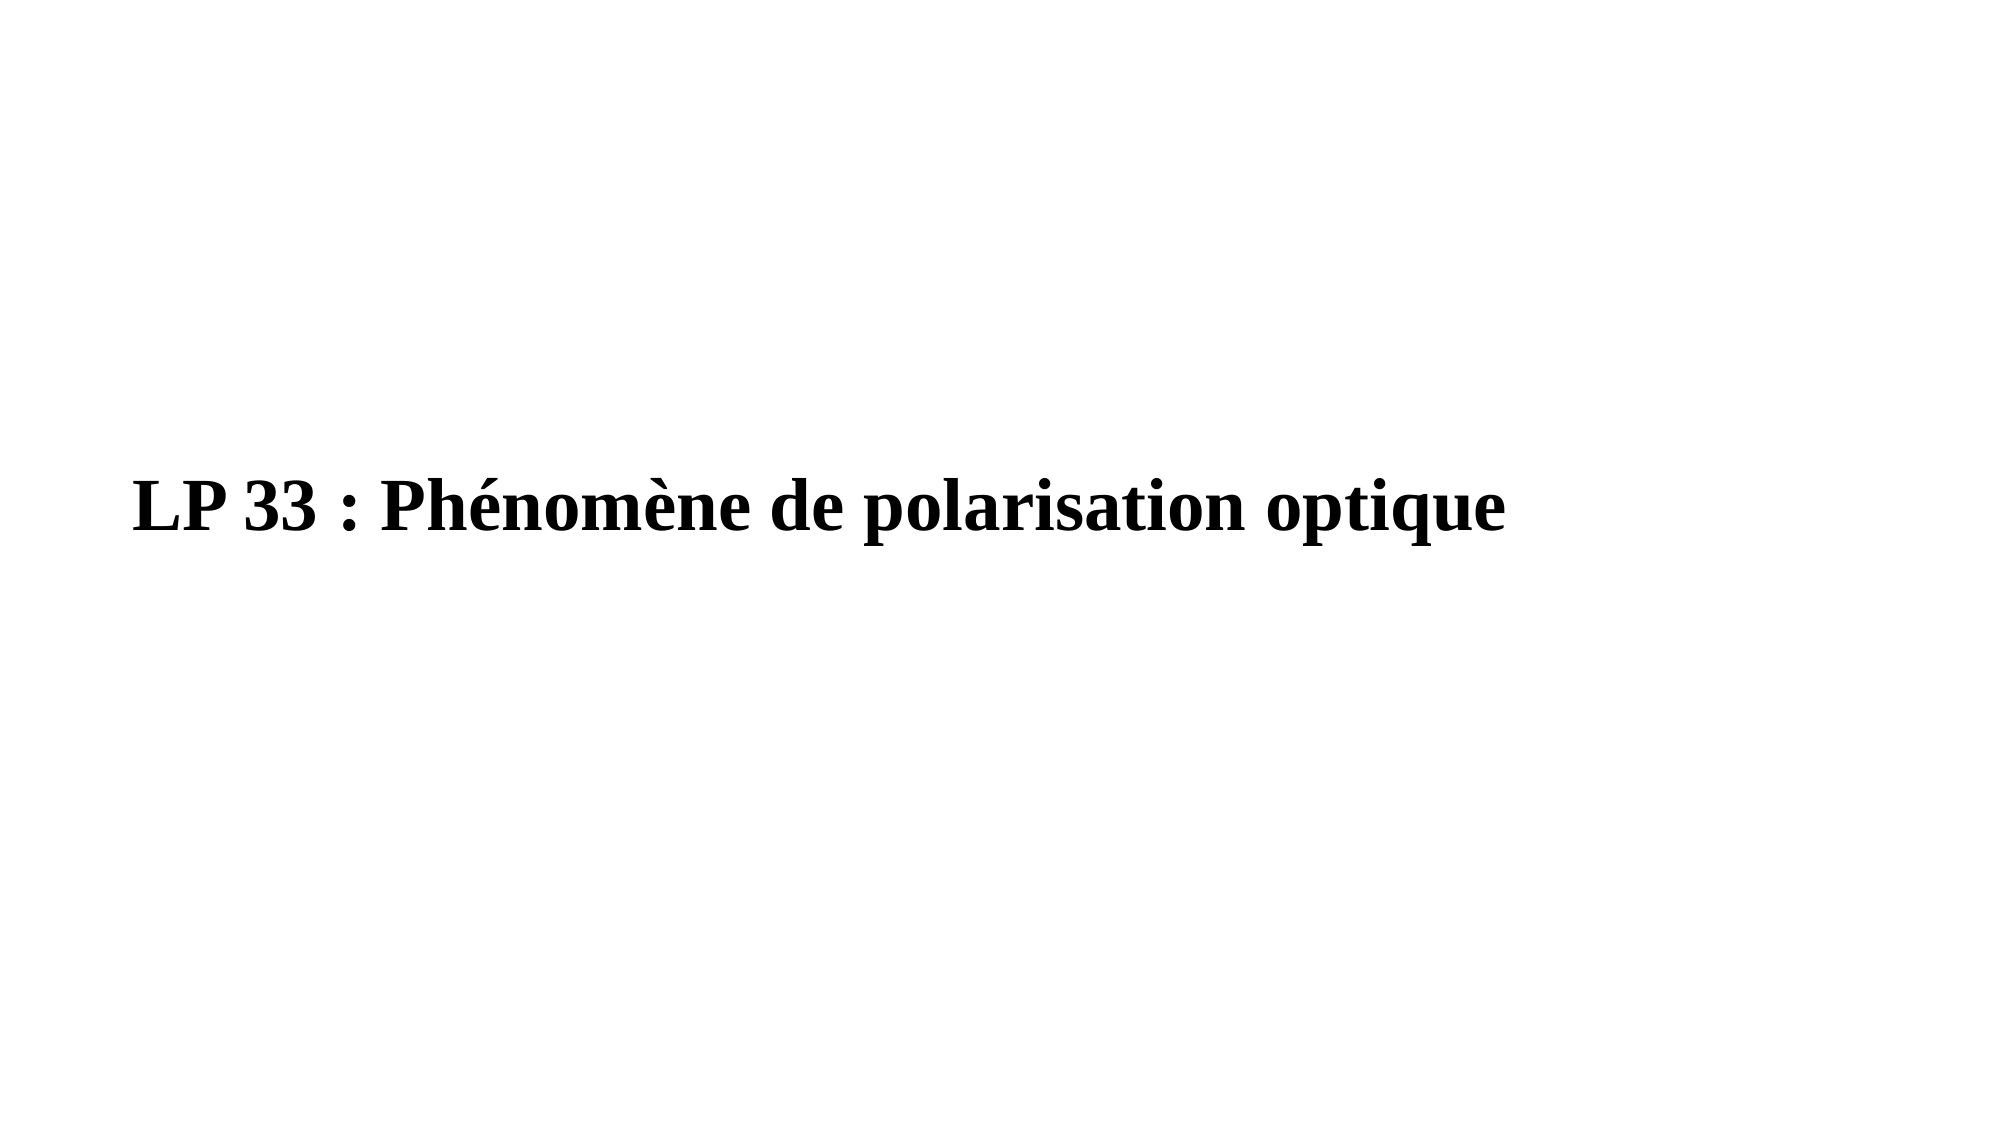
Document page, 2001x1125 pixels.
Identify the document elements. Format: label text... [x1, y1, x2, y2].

text_box LP 33 : Phénomène de polarisation optique [118, 456, 1571, 721]
